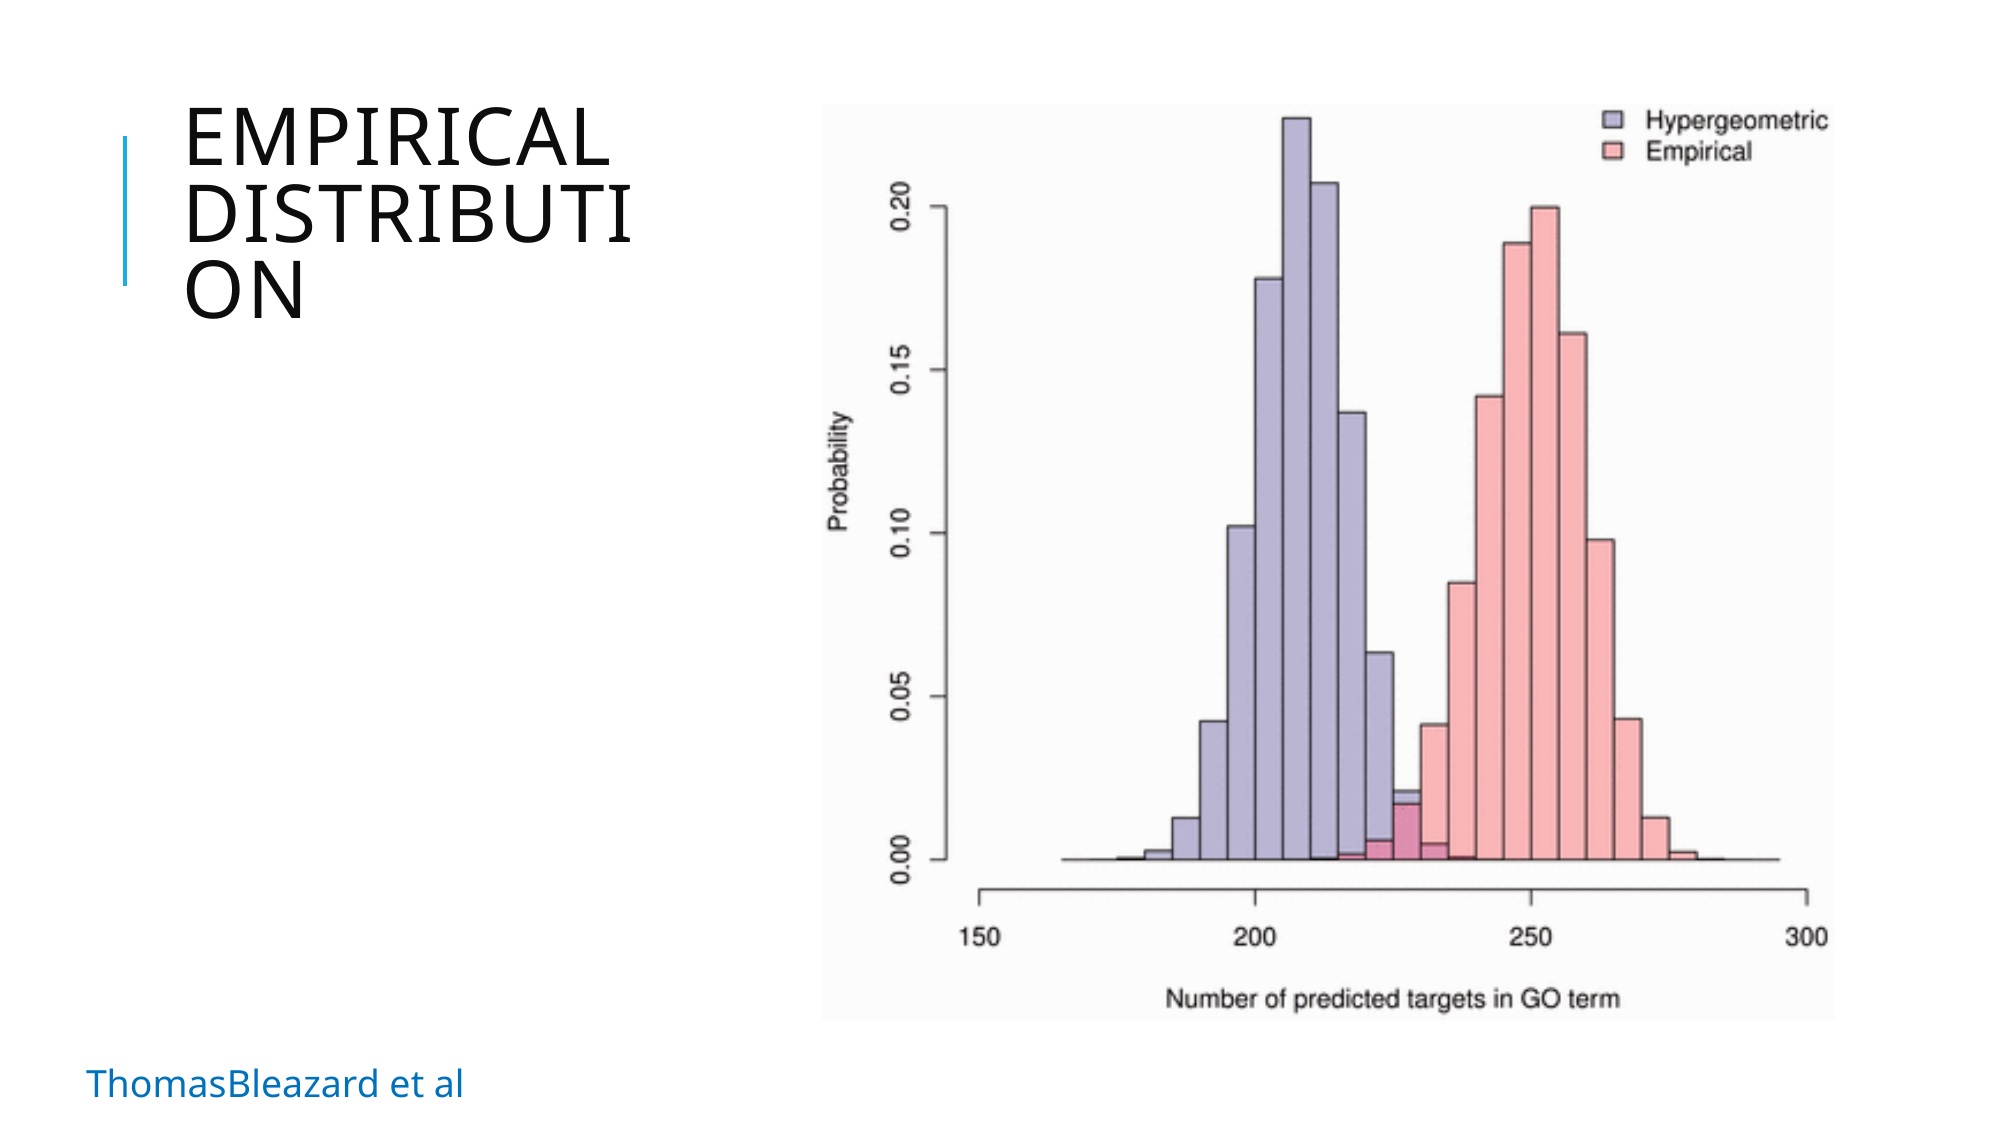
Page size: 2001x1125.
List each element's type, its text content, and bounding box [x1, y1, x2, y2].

text_box Thomas Bleazard et al [71, 1053, 1072, 1114]
title Empirical Distribution [168, 96, 683, 343]
picture [822, 104, 1835, 1021]
